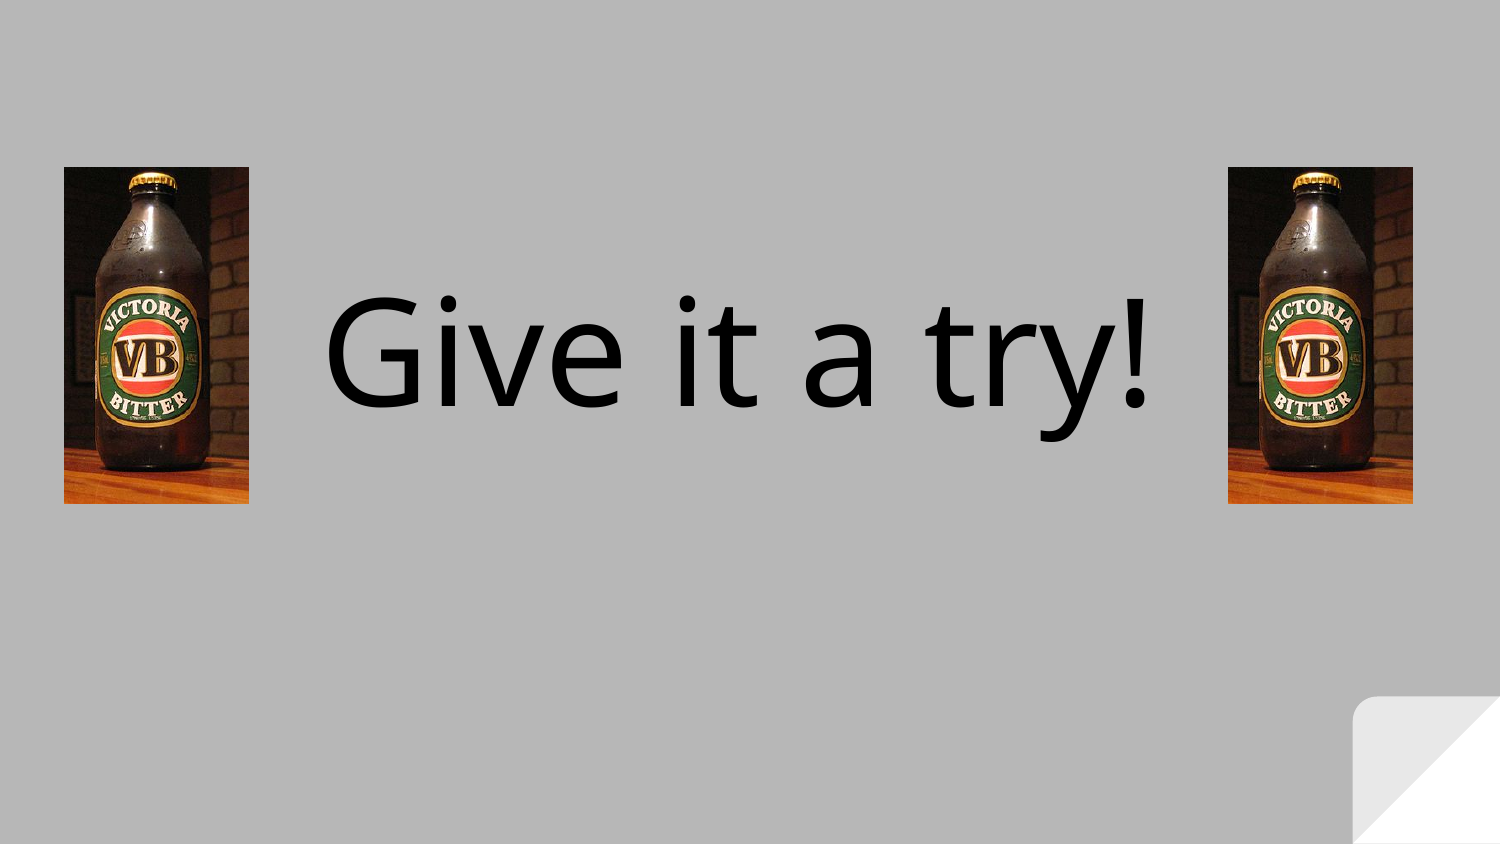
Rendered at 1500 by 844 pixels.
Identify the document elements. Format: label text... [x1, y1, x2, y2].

title Give it a try! [249, 201, 1228, 452]
picture [1228, 167, 1413, 504]
picture [64, 167, 249, 504]
